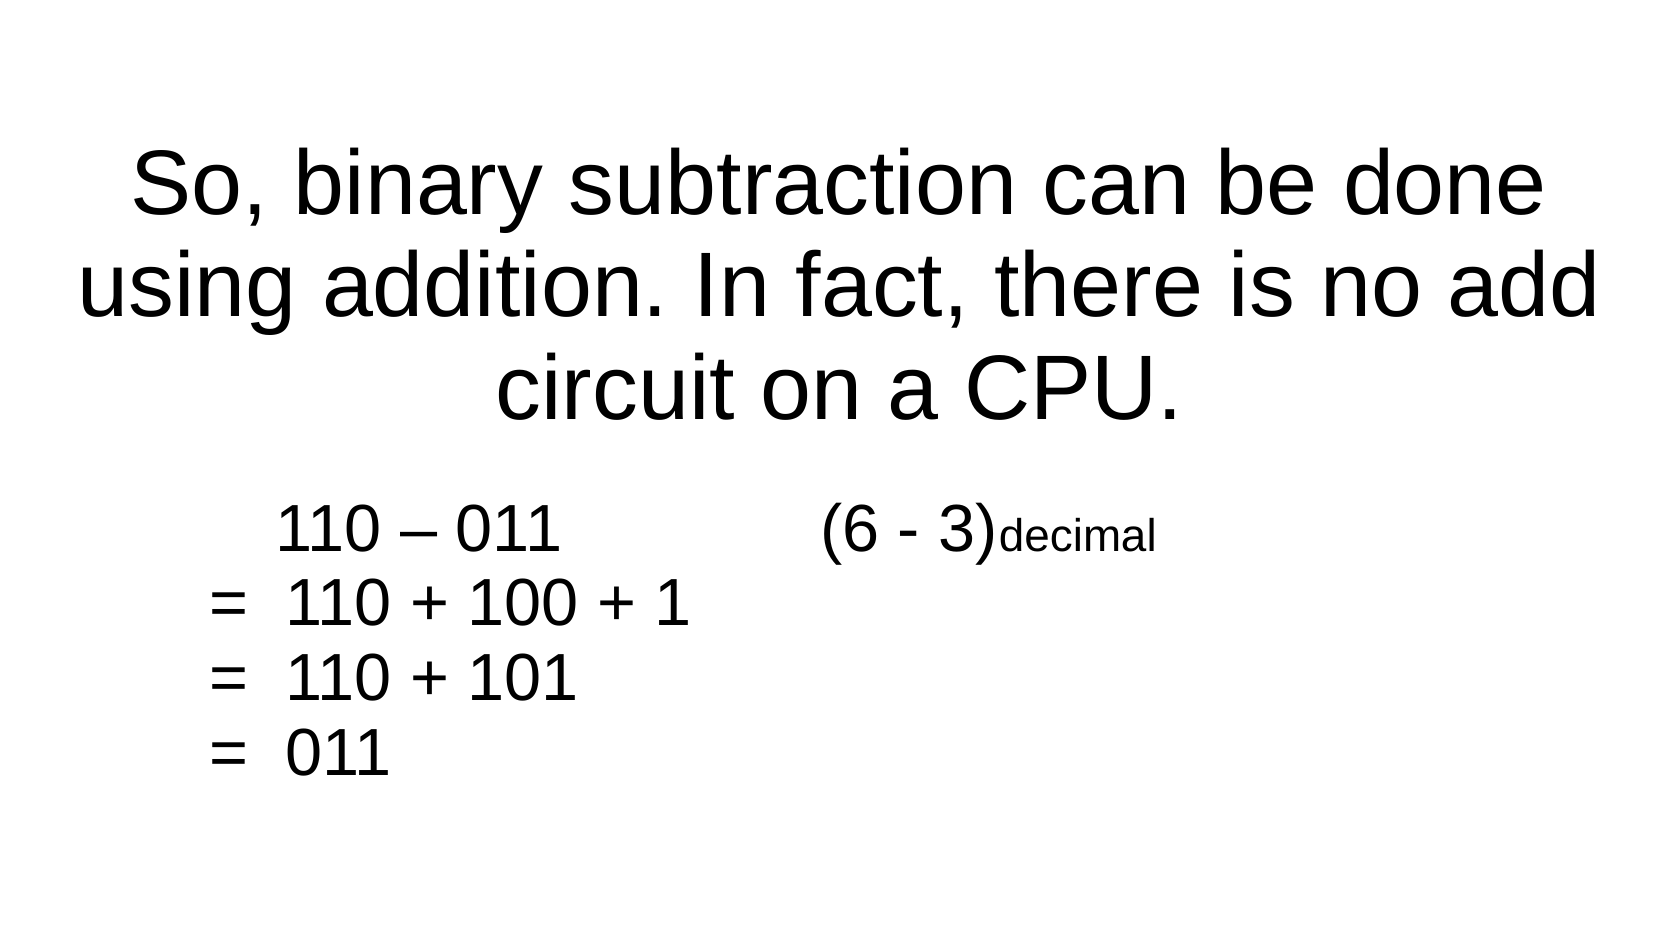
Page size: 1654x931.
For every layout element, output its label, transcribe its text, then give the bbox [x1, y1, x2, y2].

title So, binary subtraction can be done using addition. In fact, there is no add circuit on a CPU. [60, 44, 1621, 526]
text_box 110 – 011 (6 - 3)decimal = 110 + 100 + 1 = 110 + 101 = 011 [195, 483, 1516, 798]
